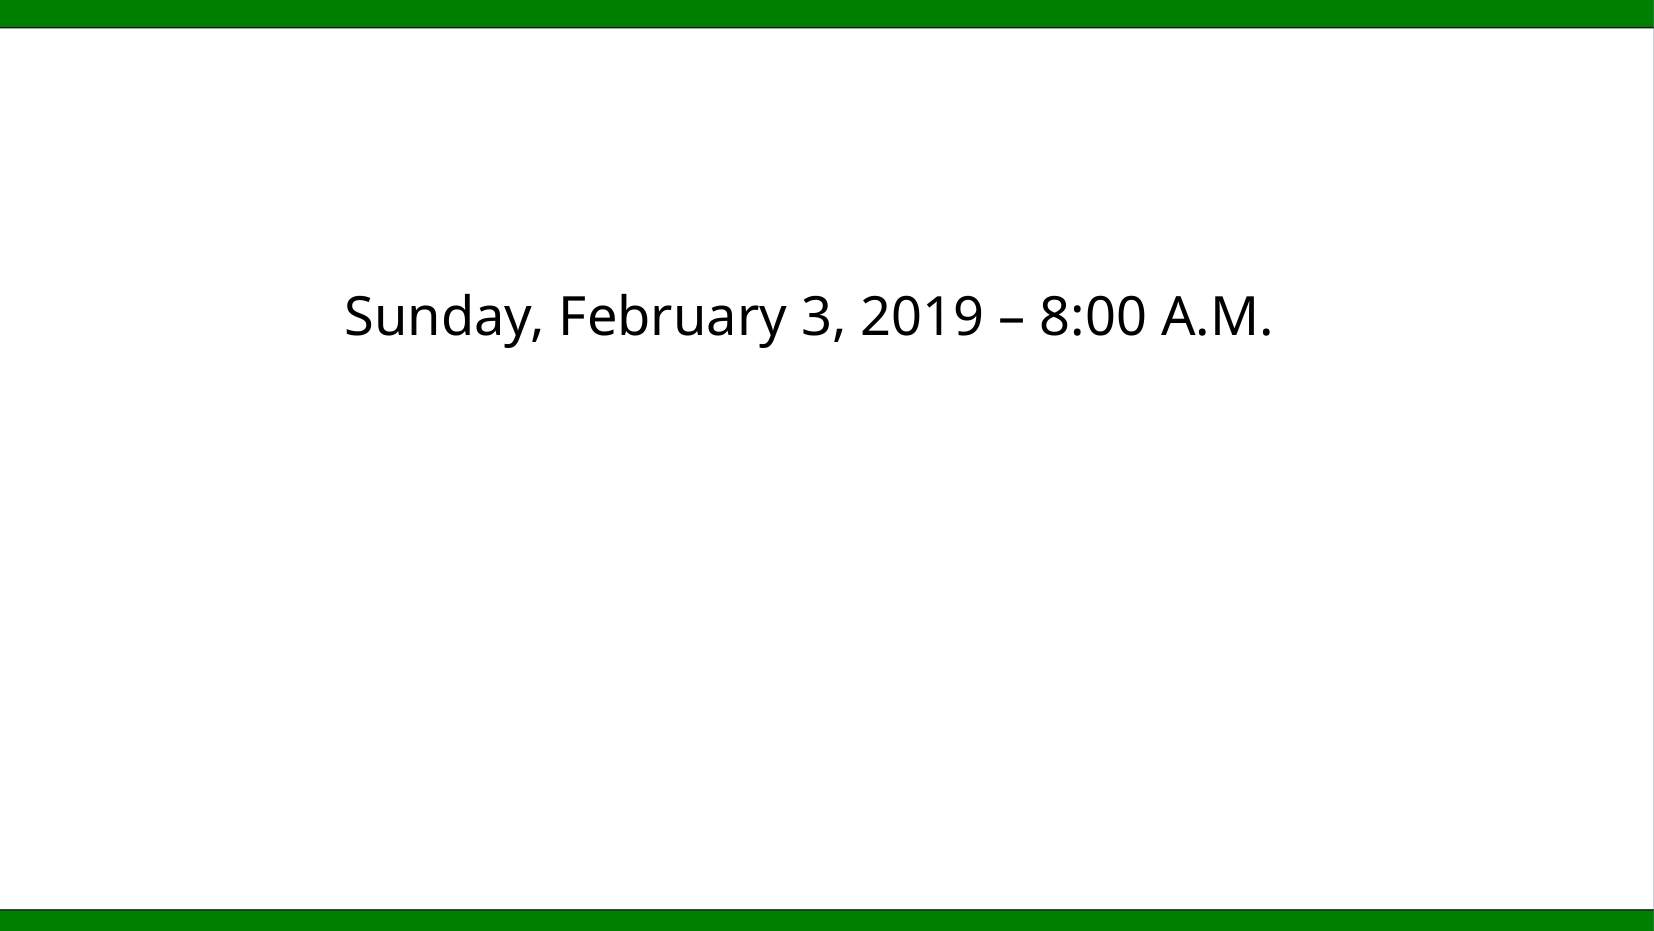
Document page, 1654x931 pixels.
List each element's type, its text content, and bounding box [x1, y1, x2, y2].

picture [0, 0, 1654, 931]
text_box Sunday, February 3, 2019 – 8:00 A.M. [90, 270, 1531, 357]
